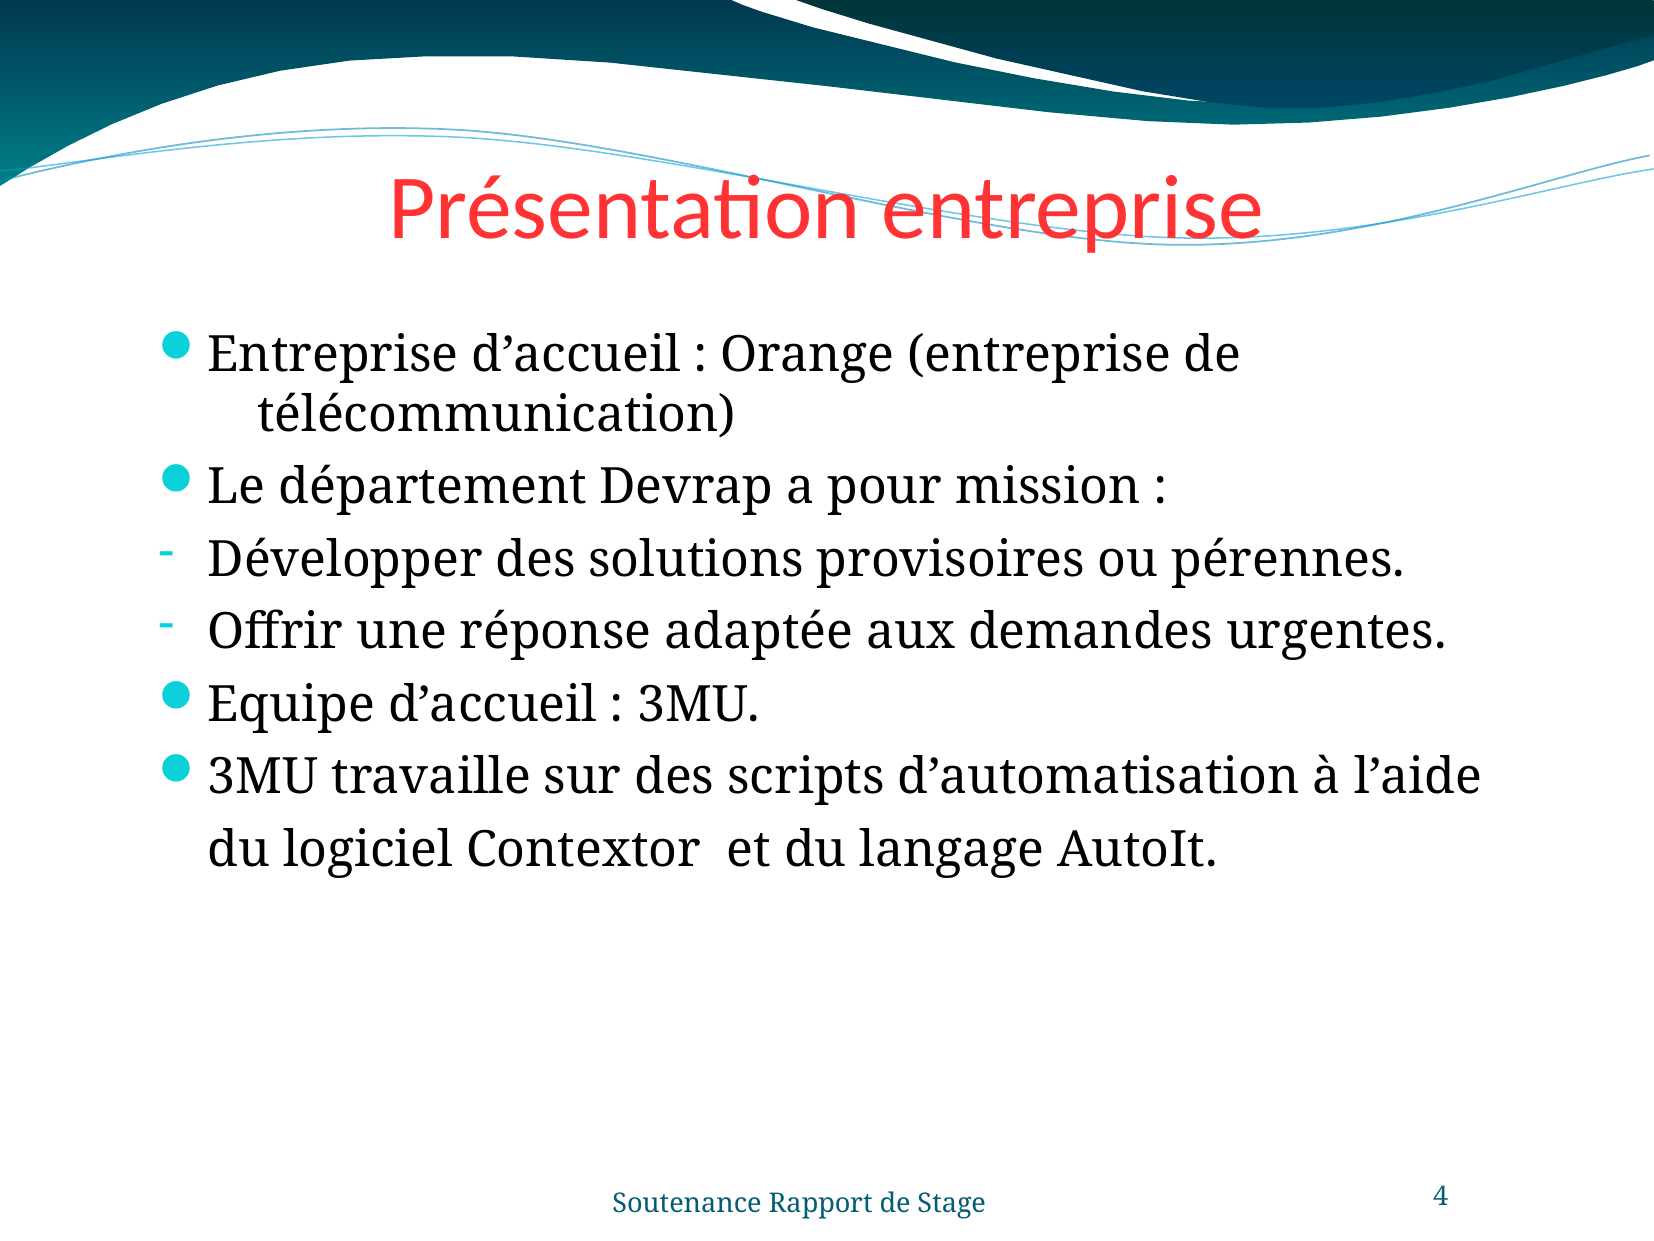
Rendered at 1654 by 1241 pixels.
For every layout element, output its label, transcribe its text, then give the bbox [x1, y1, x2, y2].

text_box <numéro> [1433, 1149, 1571, 1216]
title Présentation entreprise [82, 49, 1571, 257]
list Entreprise d’accueil : Orange (entreprise de télécommunication) Le département Devrap a pour mission : Développer des solutions provisoires ou pérennes. Oﬀrir une réponse adaptée aux demandes urgentes. Equipe d’accueil : 3MU. 3MU travaille sur des scripts d’automatisation à l’aide du logiciel Contextor et du langage AutoIt. [141, 312, 1607, 1033]
text_box Soutenance Rapport de Stage [496, 1151, 1103, 1218]
